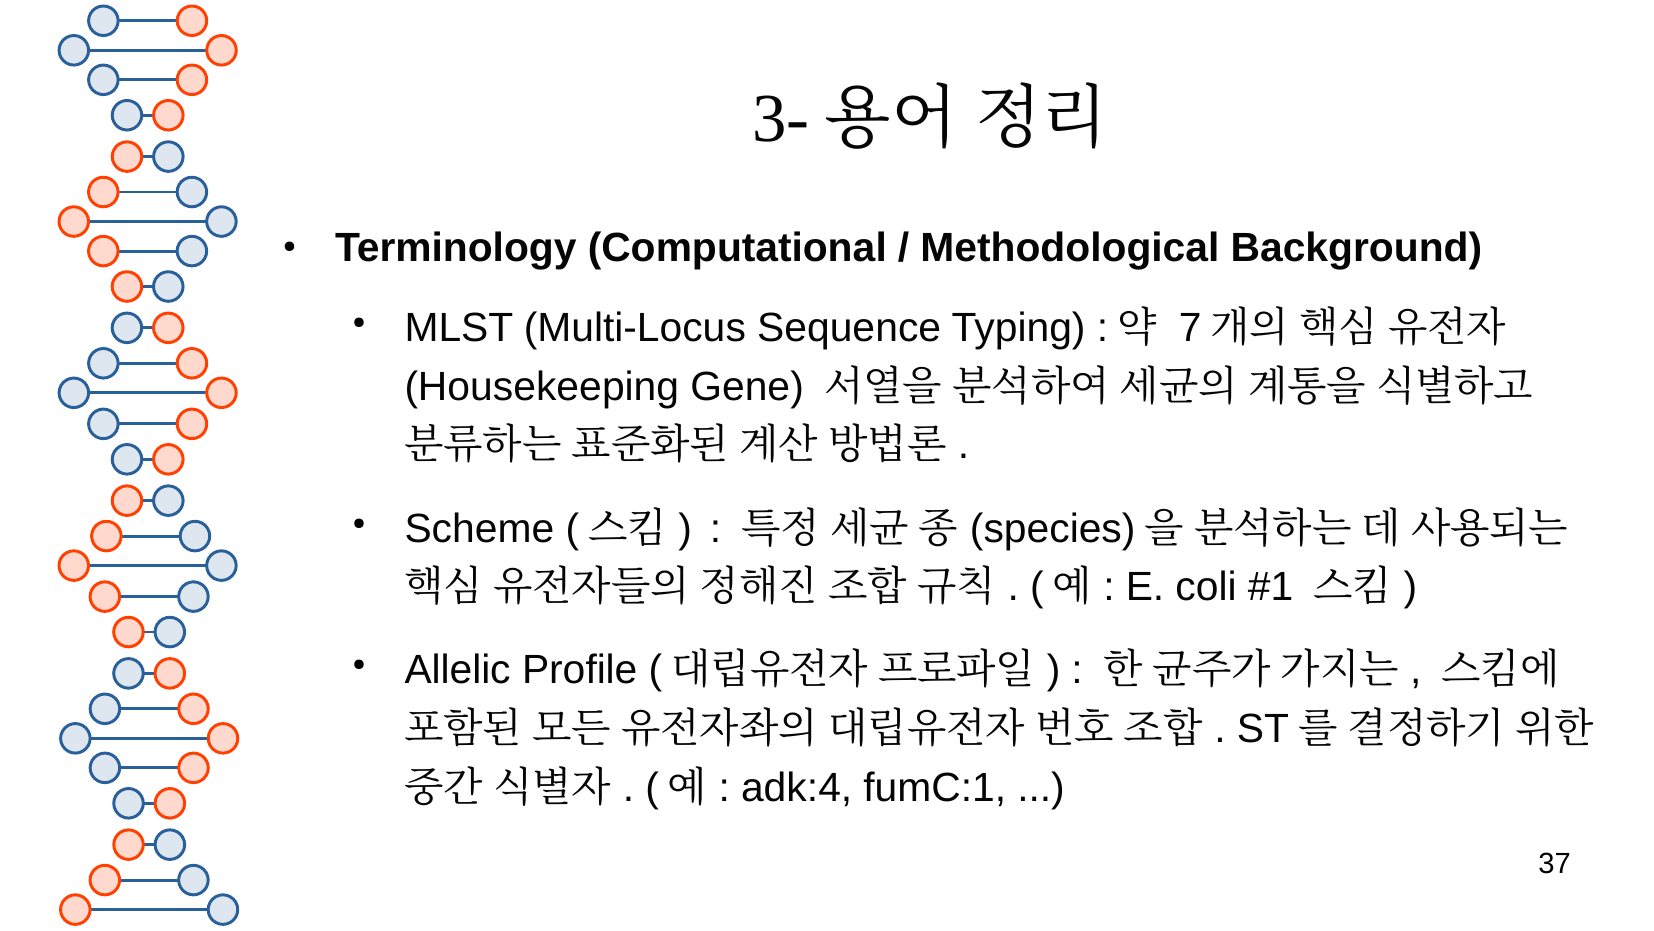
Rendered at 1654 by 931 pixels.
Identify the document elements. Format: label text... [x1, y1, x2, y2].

title 3-용어 정리 [265, 35, 1595, 189]
list Terminology (Computational / Methodological Background) MLST (Multi-Locus Sequence Typing) :약 7개의 핵심 유전자(Housekeeping Gene) 서열을 분석하여 세균의 계통을 식별하고 분류하는 표준화된 계산 방법론. Scheme (스킴) : 특정 세균 종(species)을 분석하는 데 사용되는 핵심 유전자들의 정해진 조합 규칙. (예: E. coli #1 스킴) Allelic Profile (대립유전자 프로파일) : 한 균주가 가지는, 스킴에 포함된 모든 유전자좌의 대립유전자 번호 조합. ST를 결정하기 위한 중간 식별자. (예: adk:4, fumC:1, ...) [265, 224, 1595, 826]
